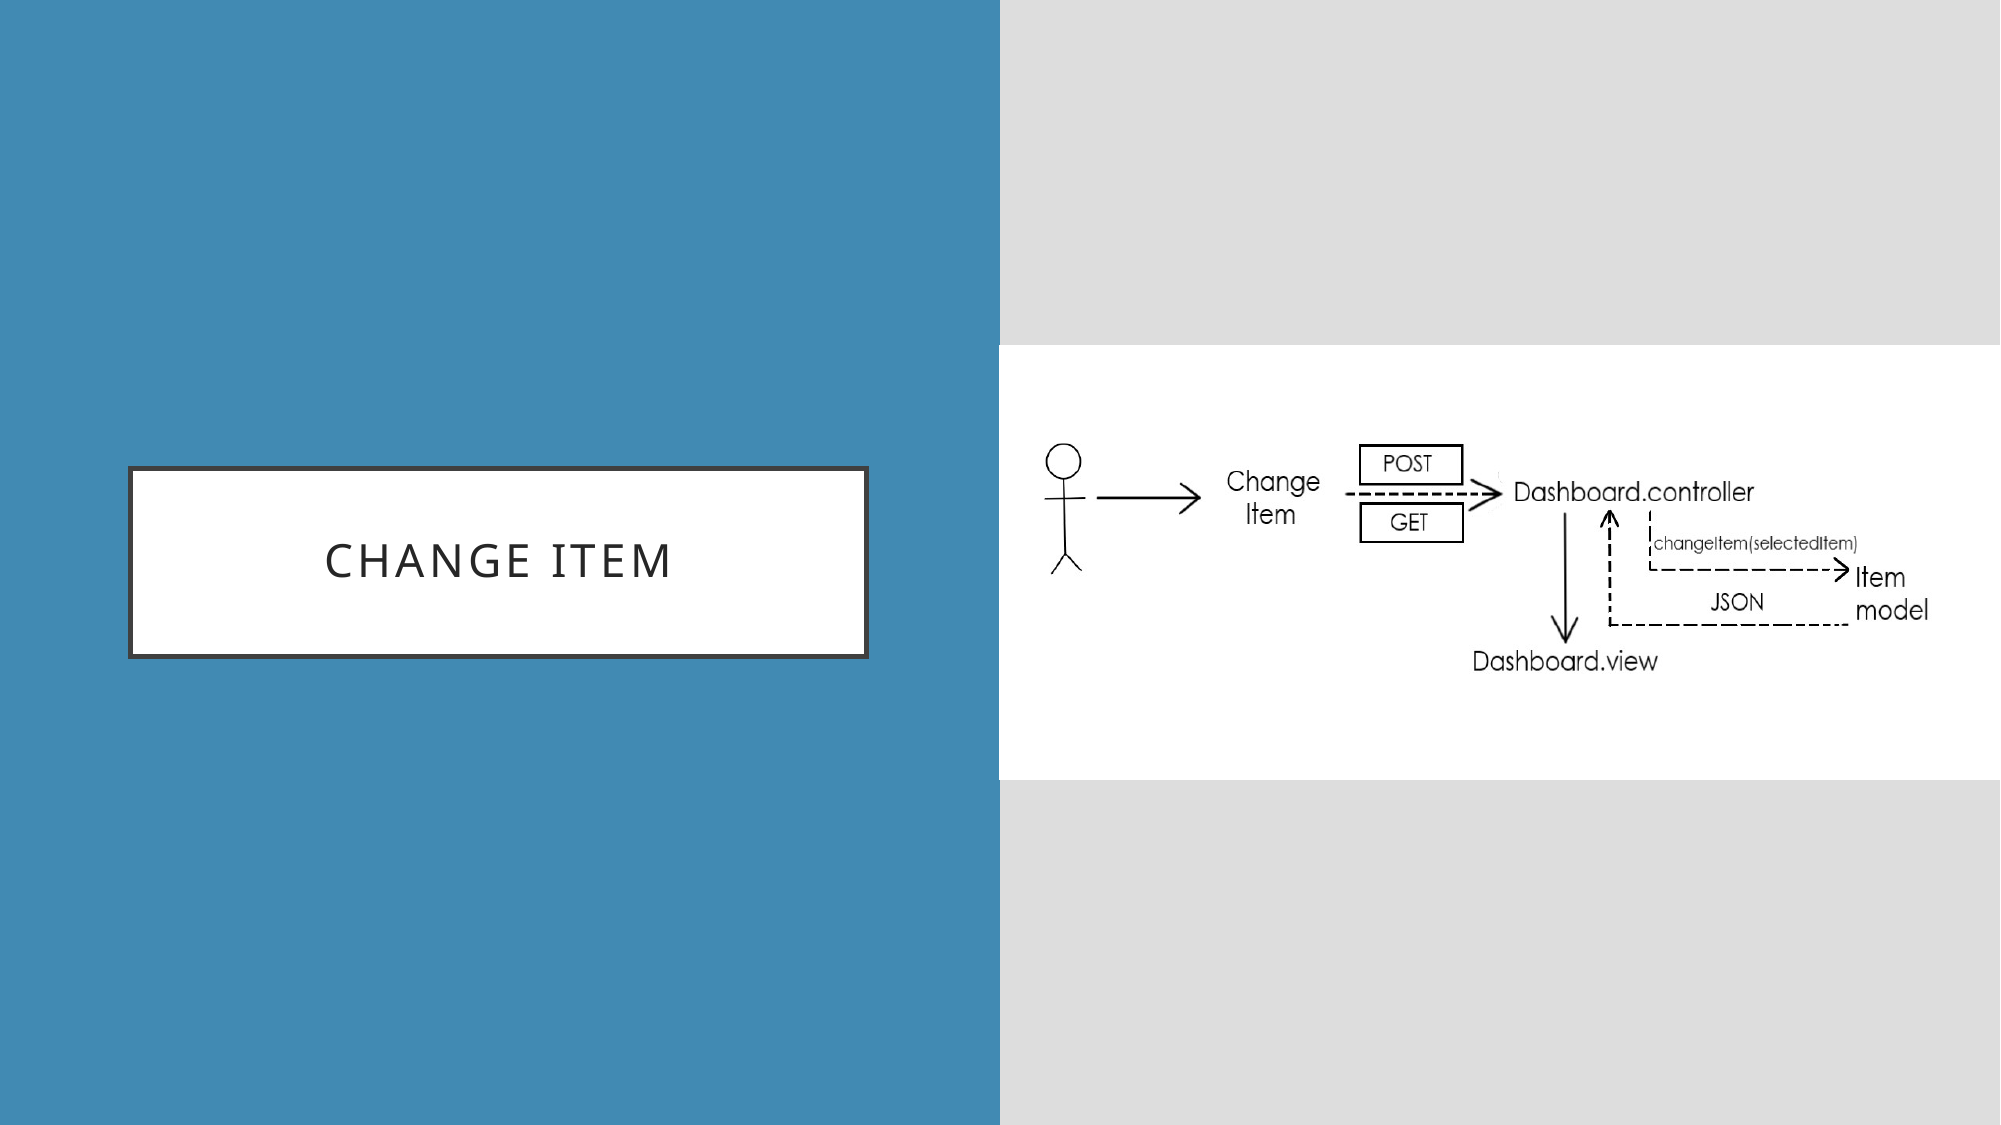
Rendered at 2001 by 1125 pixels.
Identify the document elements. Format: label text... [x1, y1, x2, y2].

title CHANGE ITEM [130, 468, 867, 657]
picture [999, 345, 2000, 780]
